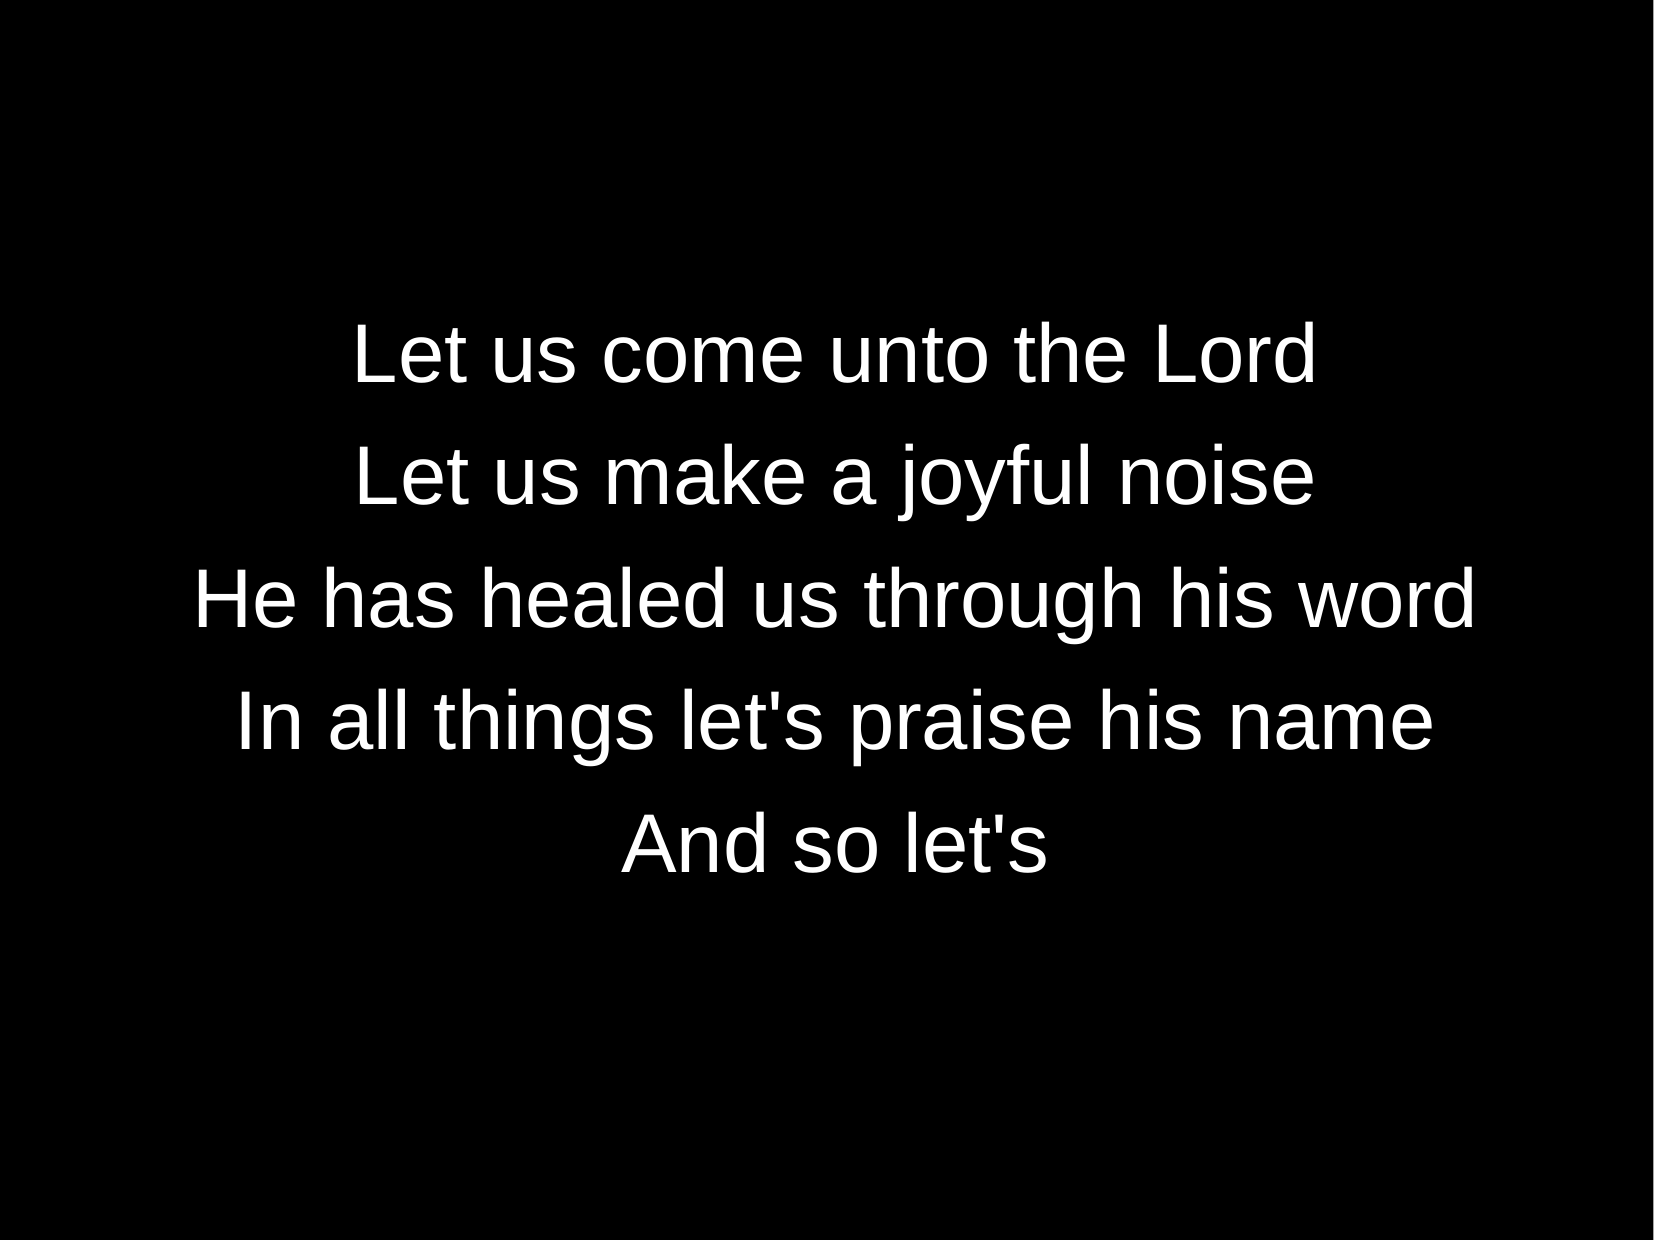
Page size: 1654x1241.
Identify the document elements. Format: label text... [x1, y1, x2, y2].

list Let us come unto the Lord Let us make a joyful noise He has healed us through his word In all things let's praise his name And so let's [0, 307, 1654, 1027]
